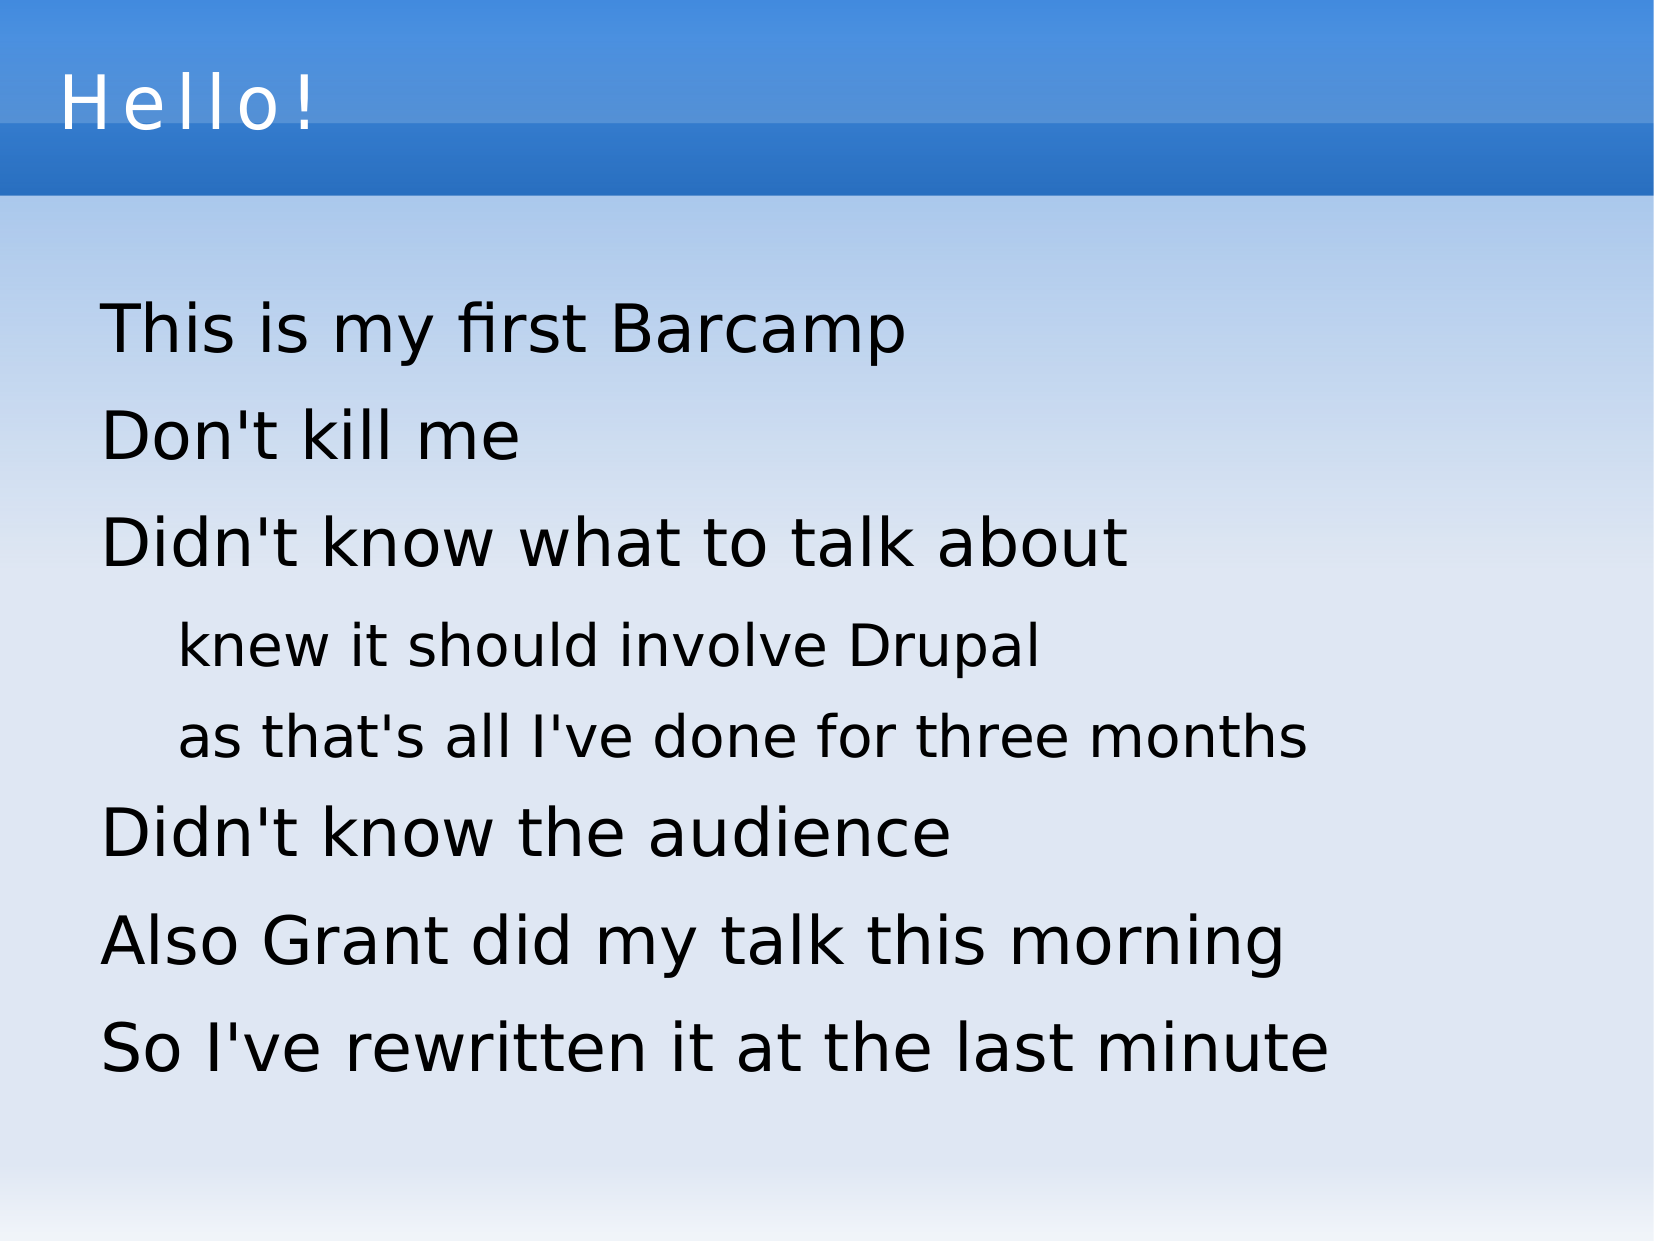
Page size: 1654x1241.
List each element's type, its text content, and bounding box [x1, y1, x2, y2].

title Hello! [59, 29, 1270, 178]
picture [0, 0, 1654, 1241]
list This is my first Barcamp Don't kill me Didn't know what to talk about knew it should involve Drupal as that's all I've done for three months Didn't know the audience Also Grant did my talk this morning So I've rewritten it at the last minute [82, 290, 1571, 1094]
